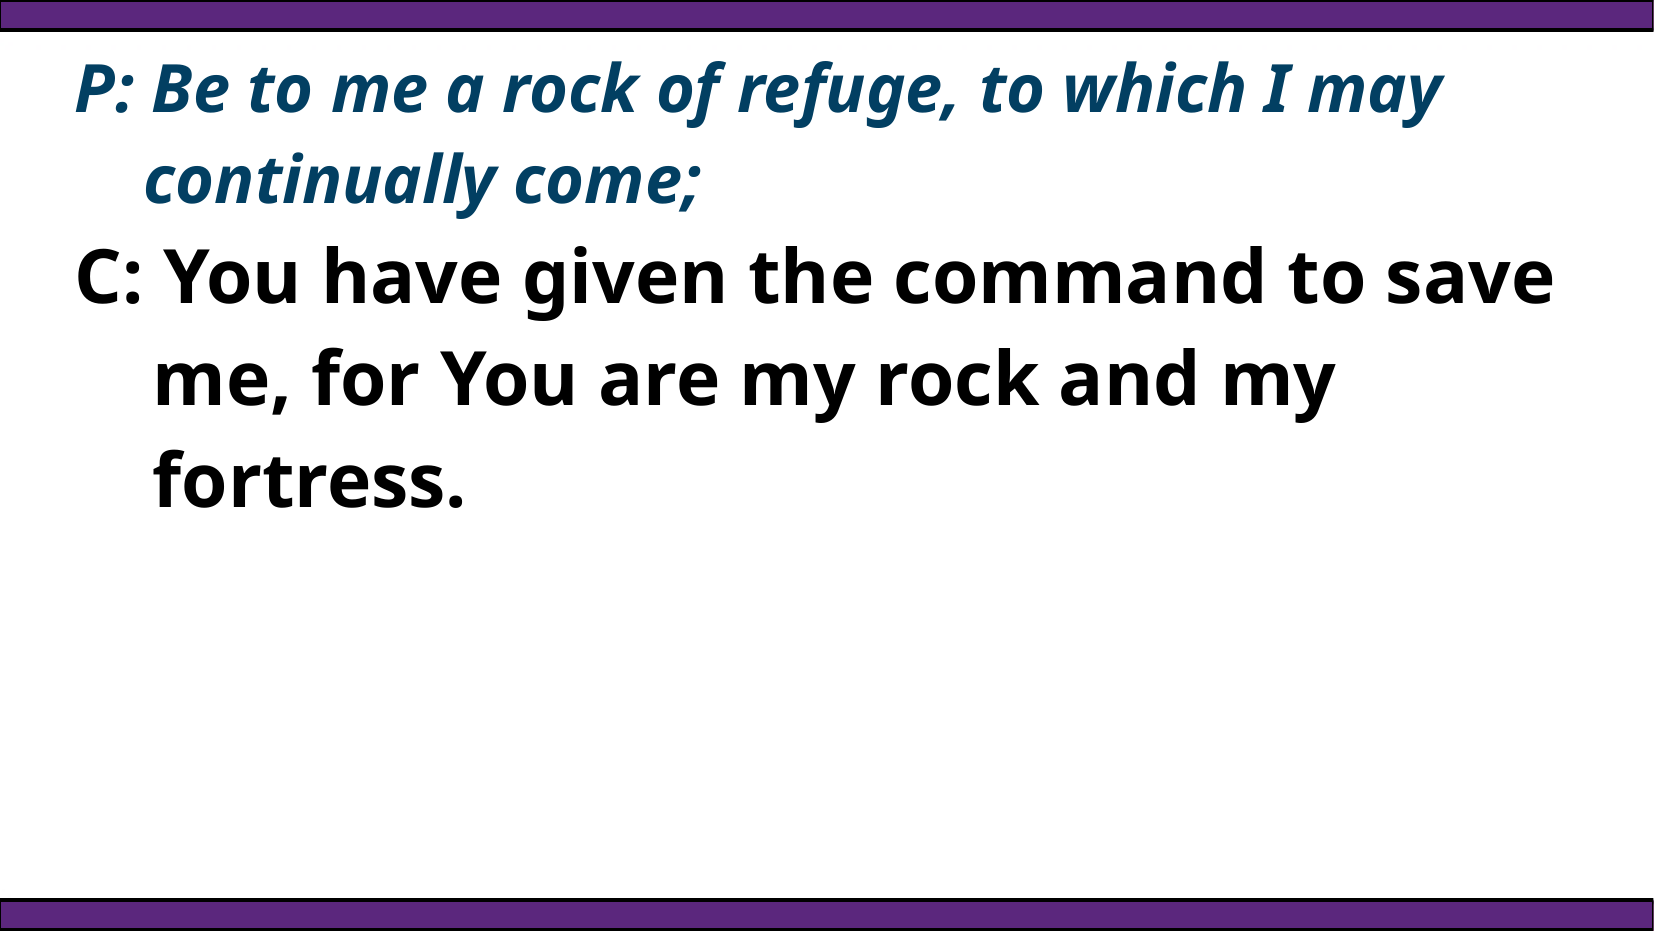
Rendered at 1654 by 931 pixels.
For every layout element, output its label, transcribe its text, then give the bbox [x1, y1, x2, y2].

text_box [0, 900, 1654, 931]
text_box P: Be to me a rock of refuge, to which I may continually come; C: You have given the command to save me, for You are my rock and my fortress. [60, 34, 1606, 526]
text_box [0, 0, 1654, 31]
picture [0, 31, 1654, 900]
